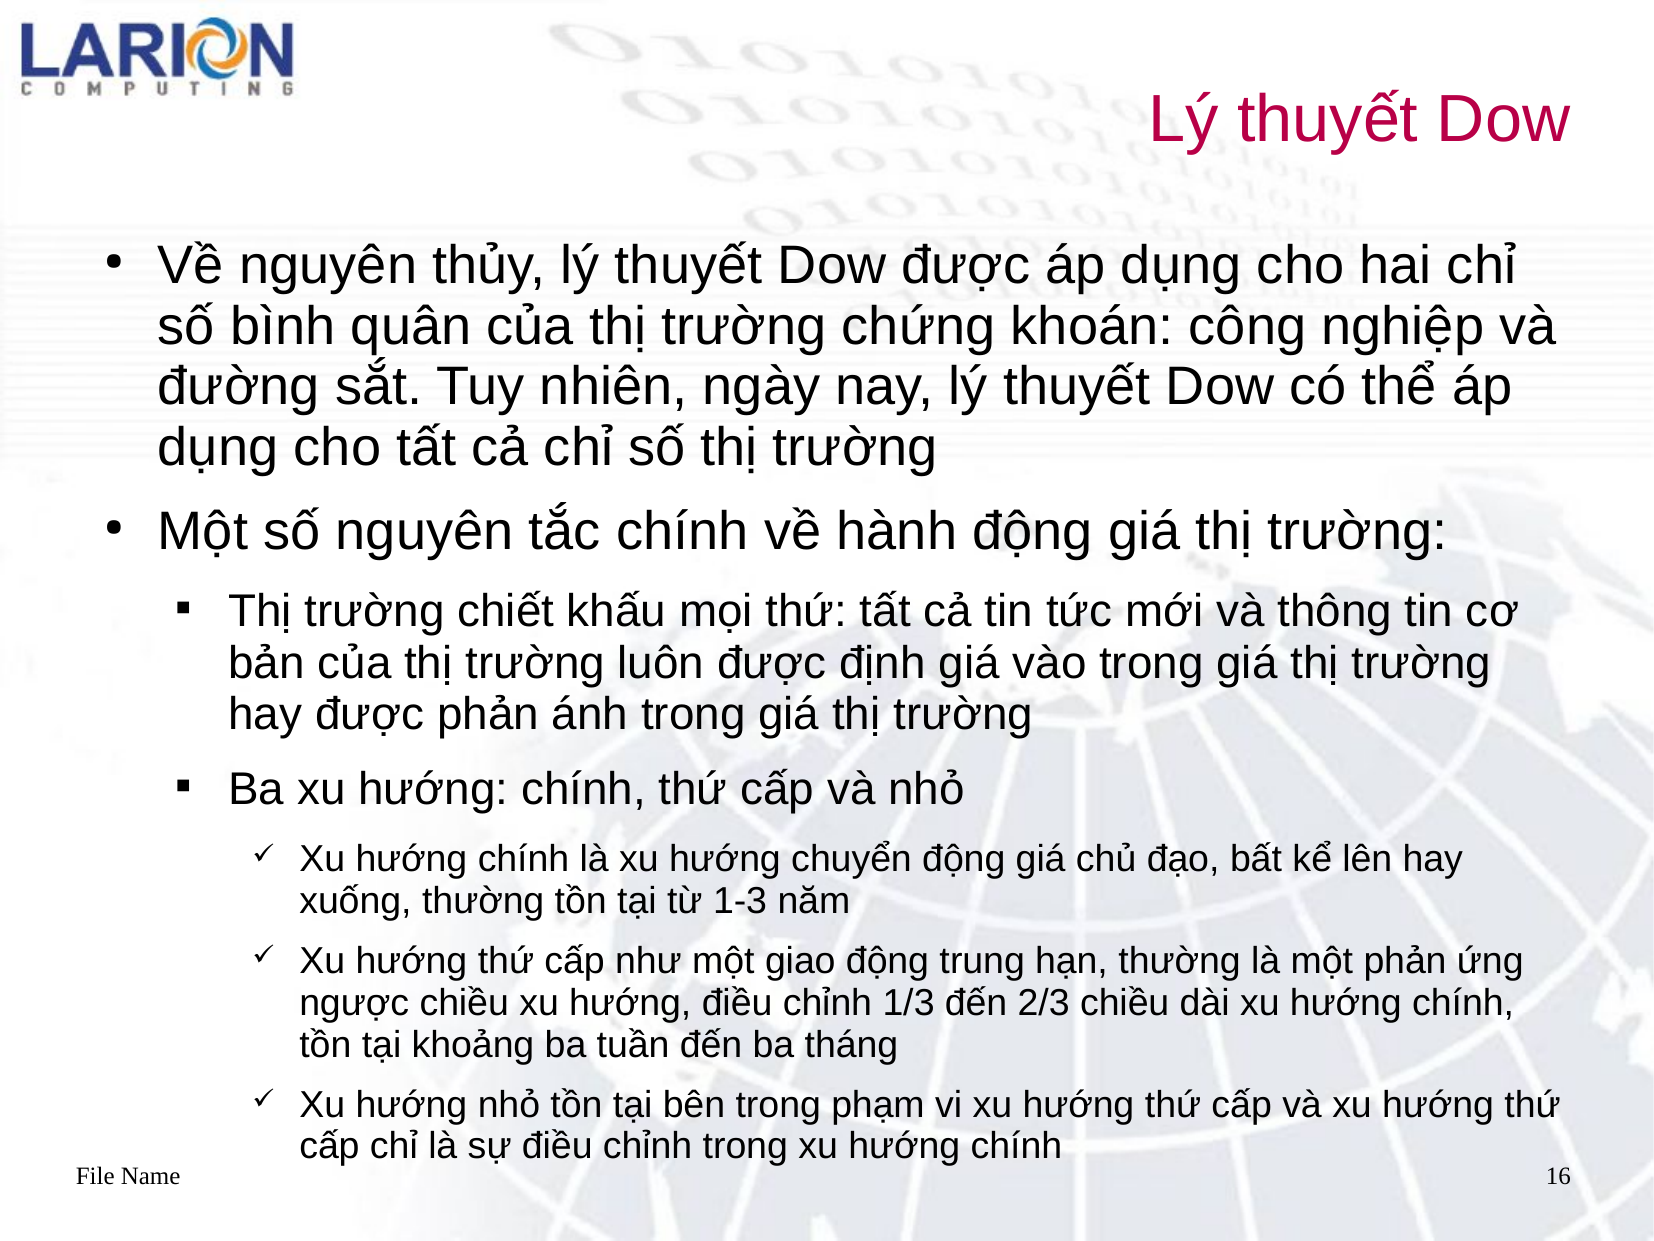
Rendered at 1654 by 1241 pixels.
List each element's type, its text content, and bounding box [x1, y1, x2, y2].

list Về nguyên thủy, lý thuyết Dow được áp dụng cho hai chỉ số bình quân của thị trường chứng khoán: công nghiệp và đường sắt. Tuy nhiên, ngày nay, lý thuyết Dow có thể áp dụng cho tất cả chỉ số thị trường Một số nguyên tắc chính về hành động giá thị trường: Thị trường chiết khấu mọi thứ: tất cả tin tức mới và thông tin cơ bản của thị trường luôn được định giá vào trong giá thị trường hay được phản ánh trong giá thị trường Ba xu hướng: chính, thứ cấp và nhỏ Xu hướng chính là xu hướng chuyển động giá chủ đạo, bất kể lên hay xuống, thường tồn tại từ 1-3 năm Xu hướng thứ cấp như một giao động trung hạn, thường là một phản ứng ngược chiều xu hướng, điều chỉnh 1/3 đến 2/3 chiều dài xu hướng chính, tồn tại khoảng ba tuần đến ba tháng Xu hướng nhỏ tồn tại bên trong phạm vi xu hướng thứ cấp và xu hướng thứ cấp chỉ là sự điều chỉnh trong xu hướng chính [86, 234, 1576, 1167]
picture [0, 0, 1654, 1241]
title Lý thuyết Dow [300, 49, 1571, 188]
